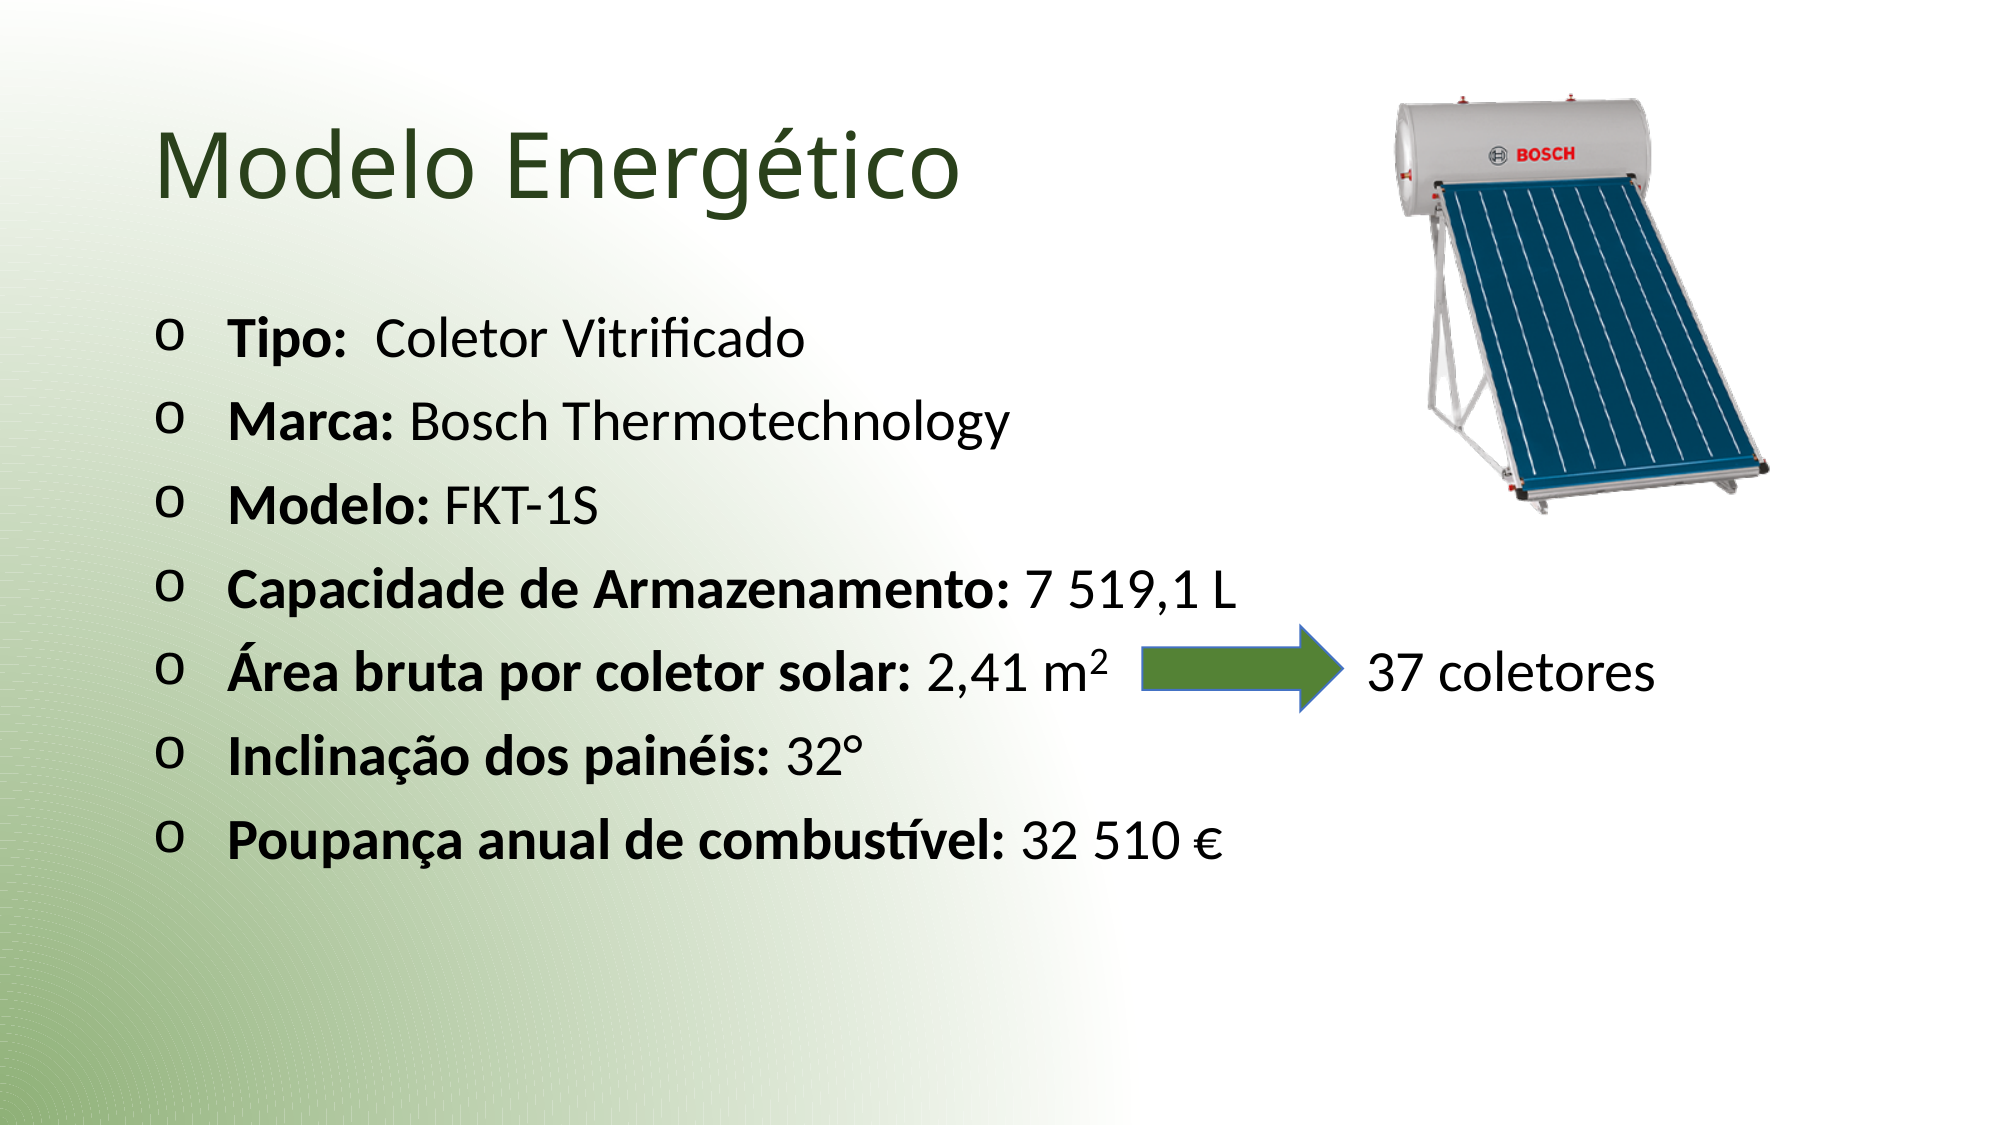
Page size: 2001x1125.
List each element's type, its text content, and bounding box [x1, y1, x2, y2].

title Modelo Energético [137, 59, 1863, 278]
list Tipo: Coletor Vitrificado Marca: Bosch Thermotechnology Modelo: FKT-1S Capacidade de Armazenamento: 7 519,1 L Área bruta por coletor solar: 2,41 m2 Inclinação dos painéis: 32° Poupança anual de combustível: 32 510 € [137, 299, 1863, 1014]
picture [1151, 71, 1990, 545]
text_box [0, 0, 2000, 1125]
text_box 37 coletores [1351, 625, 1802, 712]
